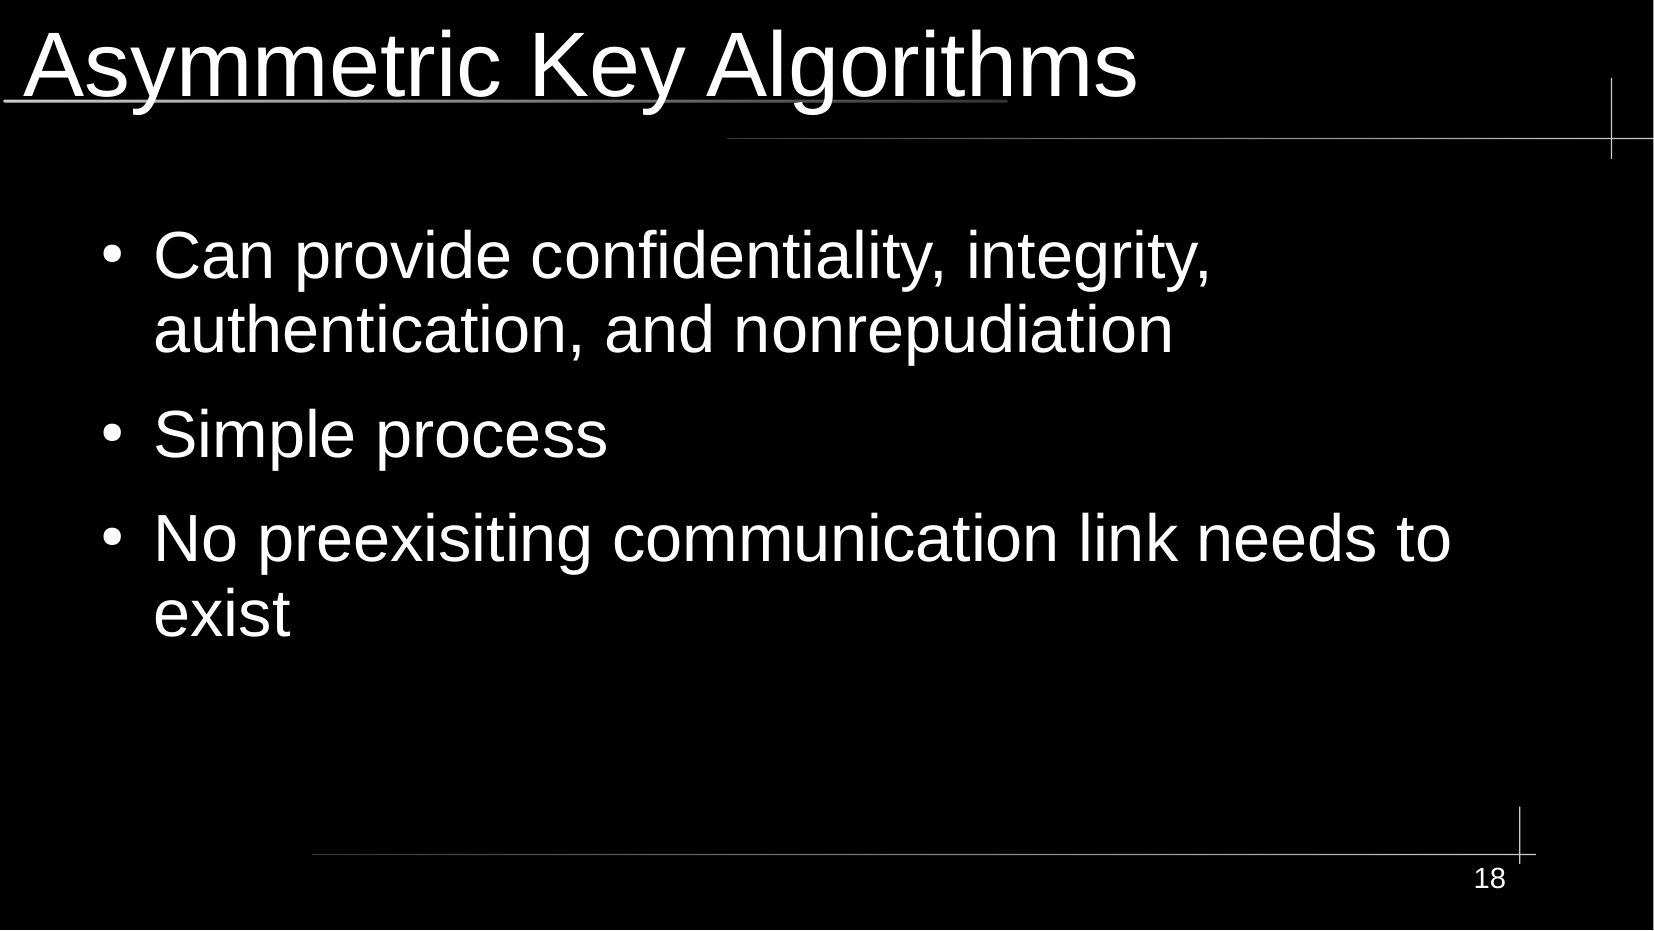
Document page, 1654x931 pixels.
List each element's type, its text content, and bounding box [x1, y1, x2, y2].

list Can provide confidentiality, integrity, authentication, and nonrepudiation Simple process No preexisiting communication link needs to exist [82, 217, 1571, 851]
title Asymmetric Key Algorithms [23, 11, 1589, 119]
